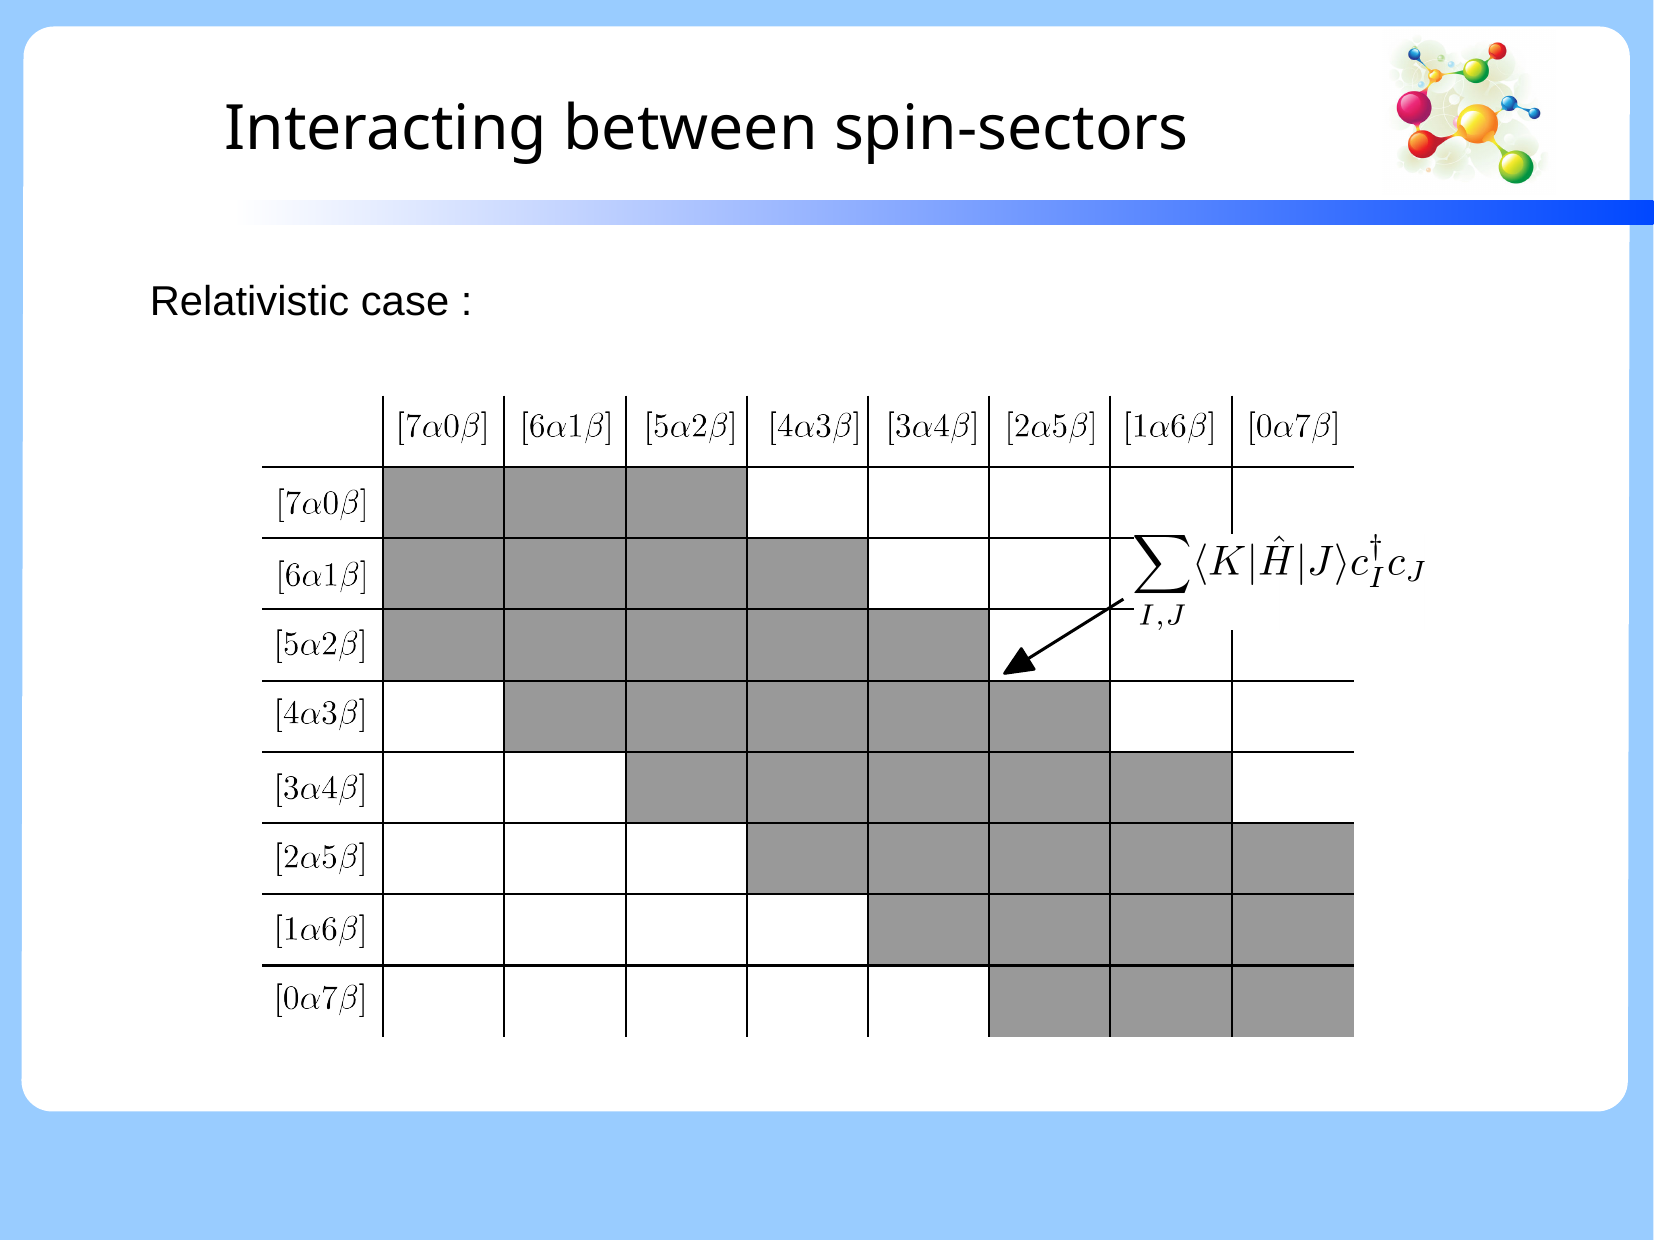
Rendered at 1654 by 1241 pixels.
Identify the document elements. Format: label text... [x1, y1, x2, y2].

title Interacting between spin-sectors [82, 49, 1332, 201]
table_cell [505, 895, 625, 964]
table_header [627, 396, 746, 466]
table_cell [384, 895, 503, 964]
table_cell [748, 539, 867, 608]
table_cell [748, 895, 867, 964]
table_cell [990, 682, 1109, 751]
table_cell [1111, 895, 1231, 964]
table_cell [748, 753, 867, 822]
table_cell [1111, 967, 1231, 1037]
picture [1008, 411, 1094, 445]
table_cell [1233, 967, 1354, 1037]
table_cell [262, 539, 382, 608]
table_cell [990, 895, 1109, 964]
table_cell [505, 539, 625, 608]
picture [1134, 534, 1425, 630]
table_cell [627, 610, 746, 680]
table_header [990, 396, 1109, 466]
table_cell [1111, 468, 1231, 537]
picture [277, 842, 364, 876]
table_cell [748, 967, 867, 1037]
table_cell [505, 610, 625, 680]
table_cell [384, 753, 503, 822]
table_cell [384, 824, 503, 893]
table_cell [262, 824, 382, 893]
table_header [1233, 396, 1354, 466]
picture [399, 411, 486, 445]
table_cell [1111, 682, 1231, 751]
table_cell [748, 682, 867, 751]
table_header [1111, 396, 1231, 466]
table_cell [627, 824, 746, 893]
table_cell [869, 610, 988, 680]
picture [1126, 411, 1213, 445]
table_cell [990, 824, 1109, 893]
table_header [505, 396, 625, 466]
table_cell [990, 539, 1109, 608]
table_cell [990, 468, 1109, 537]
table_cell [869, 895, 988, 964]
table_cell [384, 468, 503, 537]
table_header [869, 396, 988, 466]
table_cell [627, 753, 746, 822]
table_cell [1111, 753, 1231, 822]
table_cell [627, 468, 746, 537]
table_cell [869, 967, 988, 1037]
picture [279, 560, 365, 594]
table_header [384, 396, 503, 466]
table_cell [505, 468, 625, 537]
list [82, 277, 1571, 1069]
text_box Relativistic case : [135, 270, 1441, 332]
table_cell [869, 753, 988, 822]
picture [277, 698, 364, 732]
picture [771, 411, 858, 445]
picture [1382, 29, 1556, 195]
table_cell [627, 539, 746, 608]
picture [277, 773, 364, 807]
table_cell [384, 539, 503, 608]
table_cell [1111, 539, 1134, 608]
table_cell [1233, 753, 1354, 822]
table_cell [869, 468, 988, 537]
table_cell [1233, 630, 1354, 680]
table_cell [990, 610, 1109, 680]
picture [277, 983, 364, 1017]
table_cell [748, 610, 867, 680]
table_cell [869, 824, 988, 893]
table_cell [262, 753, 382, 822]
table_cell [869, 539, 988, 608]
table_cell [262, 895, 382, 964]
table_cell [869, 682, 988, 751]
table_cell [990, 967, 1109, 1037]
table_cell [627, 682, 746, 751]
table_cell [1111, 610, 1231, 680]
table_cell [262, 468, 382, 537]
picture [279, 488, 365, 522]
table_cell [505, 967, 625, 1037]
table_cell [627, 895, 746, 964]
table_cell [384, 610, 503, 680]
table_cell [262, 682, 382, 751]
table_cell [1233, 895, 1354, 964]
picture [277, 629, 364, 663]
table_cell [384, 967, 503, 1037]
table_cell [1233, 682, 1354, 751]
table_header [748, 396, 867, 466]
picture [523, 411, 610, 445]
table_cell [627, 967, 746, 1037]
table_cell [1111, 824, 1231, 893]
table_cell [1233, 468, 1354, 534]
table_cell [748, 468, 867, 537]
table_cell [262, 967, 382, 1037]
table_cell [505, 682, 625, 751]
table_cell [262, 610, 382, 680]
table_cell [990, 753, 1109, 822]
table_header [262, 396, 382, 466]
picture [889, 411, 976, 445]
table_cell [505, 753, 625, 822]
picture [277, 914, 364, 948]
picture [647, 411, 734, 445]
table_cell [505, 824, 625, 893]
table_cell [384, 682, 503, 751]
picture [1250, 411, 1337, 445]
table_cell [748, 824, 867, 893]
table_cell [1233, 824, 1354, 893]
